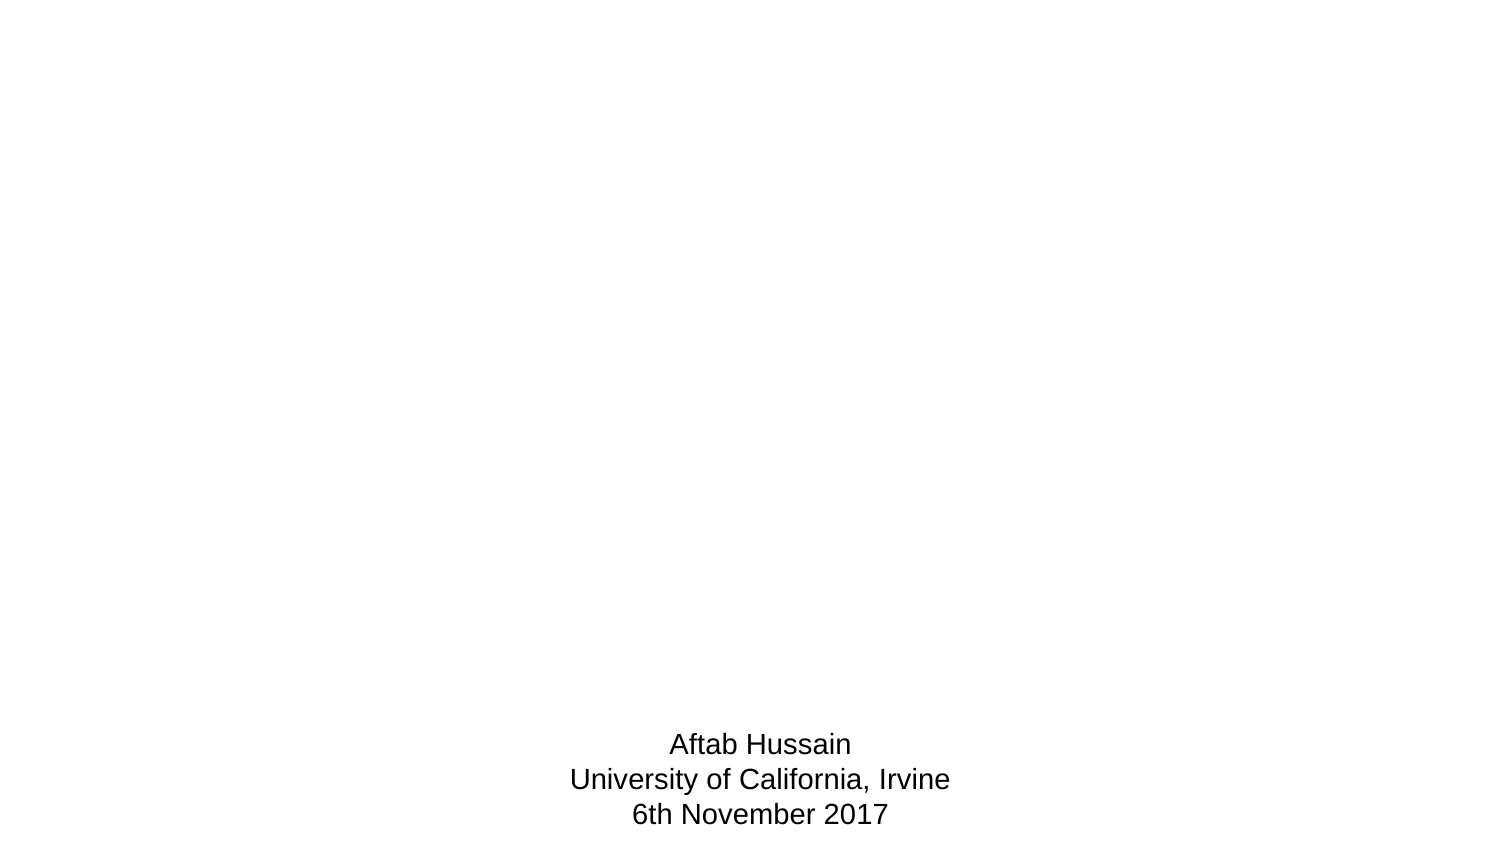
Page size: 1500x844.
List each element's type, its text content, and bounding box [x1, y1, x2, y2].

text_box Aftab Hussain University of California, Irvine 6th November 2017 [190, 710, 1331, 844]
